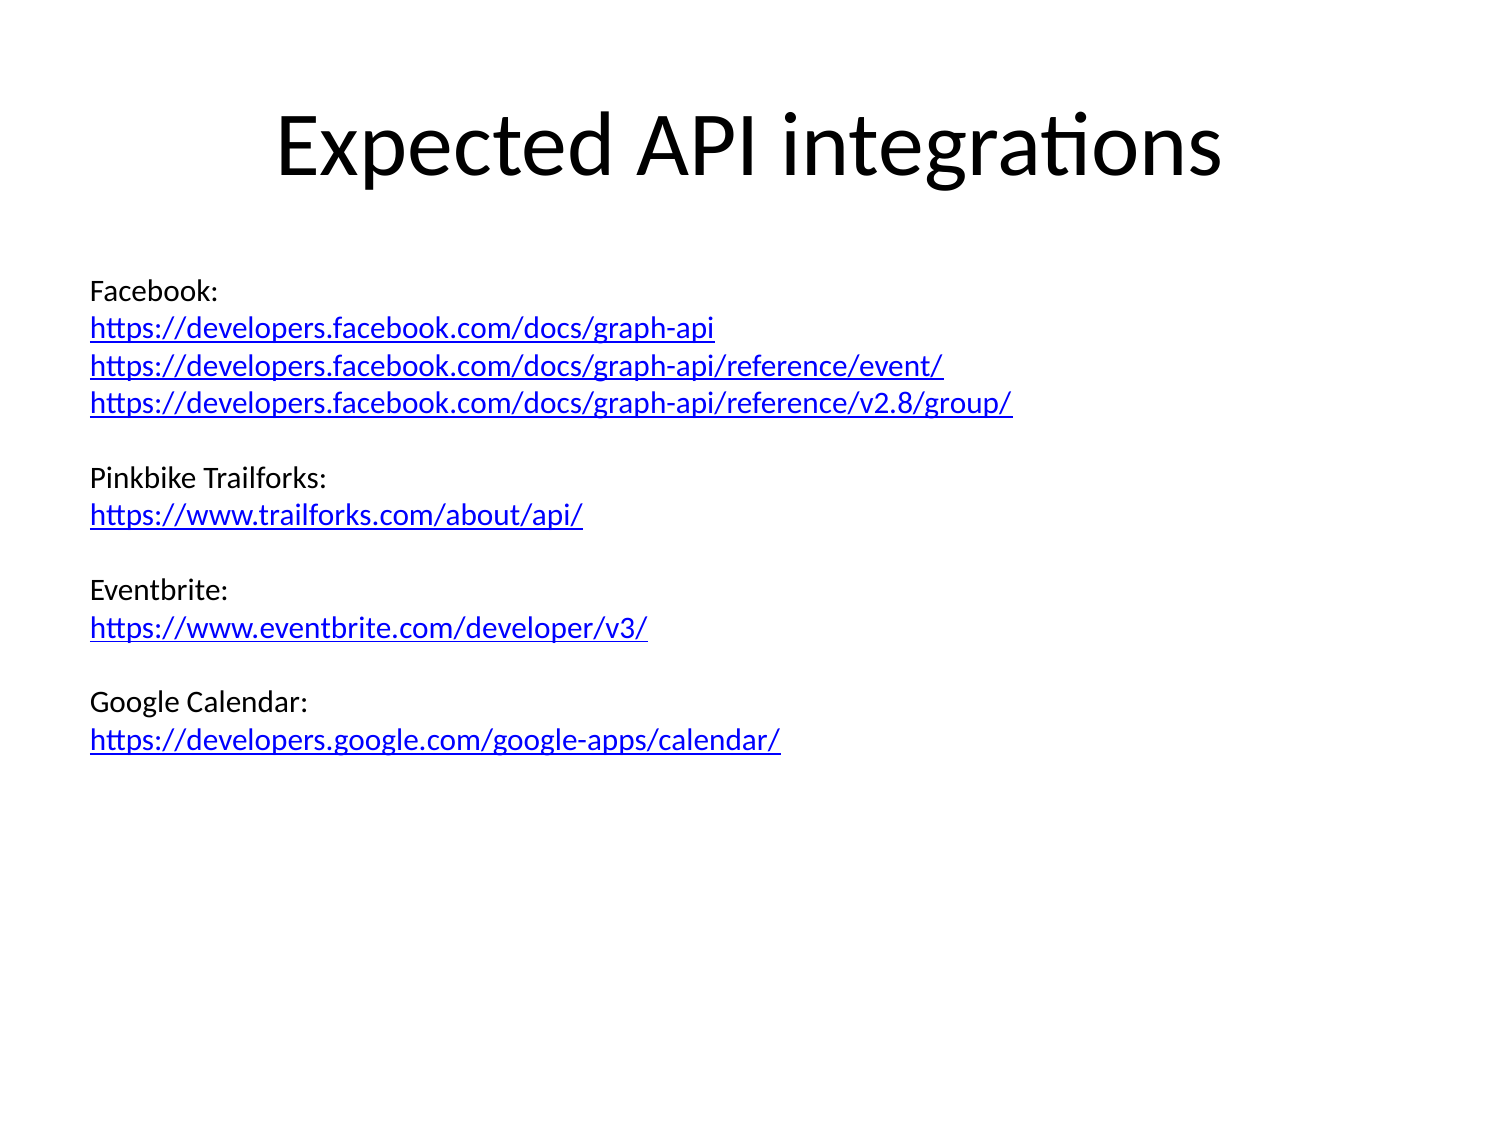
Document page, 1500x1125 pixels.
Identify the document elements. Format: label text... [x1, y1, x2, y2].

text_box Expected API integrations [75, 45, 1425, 233]
text_box Facebook: https://developers.facebook.com/docs/graph-api https://developers.facebook.com/docs/graph-api/reference/event/ https://developers.facebook.com/docs/graph-api/reference/v2.8/group/ Pinkbike Trailforks: https://www.trailforks.com/about/api/ Eventbrite: https://www.eventbrite.com/developer/v3/ Google Calendar: https://developers.google.com/google-apps/calendar/ [75, 262, 1425, 1005]
